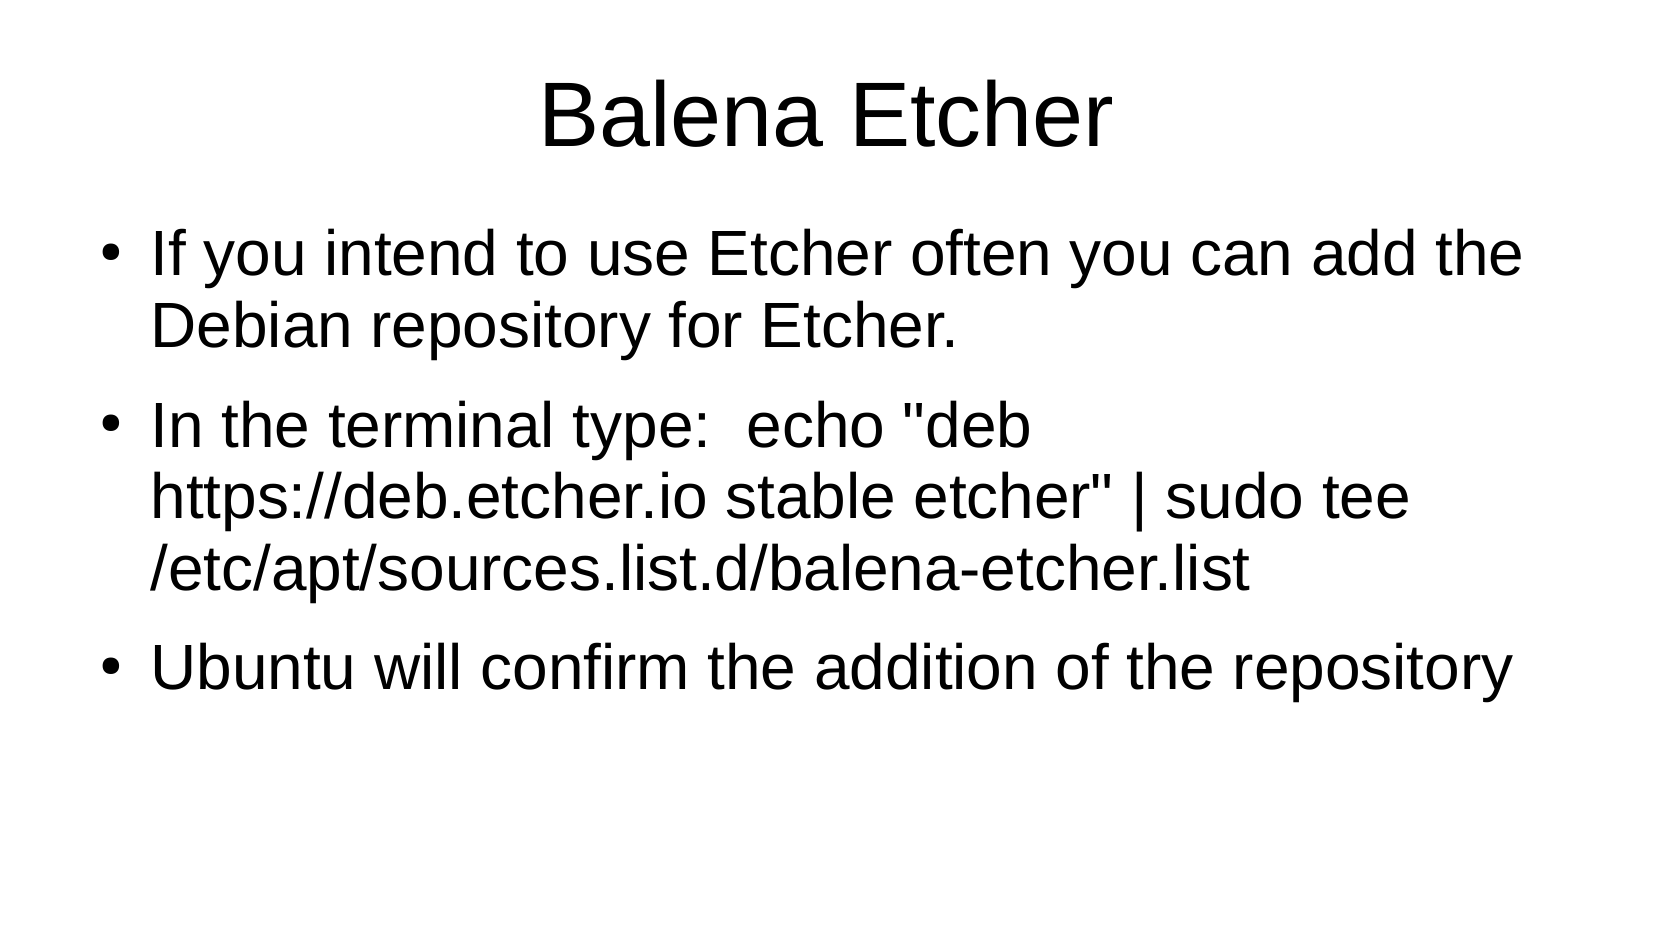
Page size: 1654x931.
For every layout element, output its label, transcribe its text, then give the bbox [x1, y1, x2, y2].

list If you intend to use Etcher often you can add the Debian repository for Etcher. In the terminal type: echo "deb https://deb.etcher.io stable etcher" | sudo tee /etc/apt/sources.list.d/balena-etcher.list Ubuntu will confirm the addition of the repository [82, 217, 1571, 758]
title Balena Etcher [82, 37, 1571, 193]
